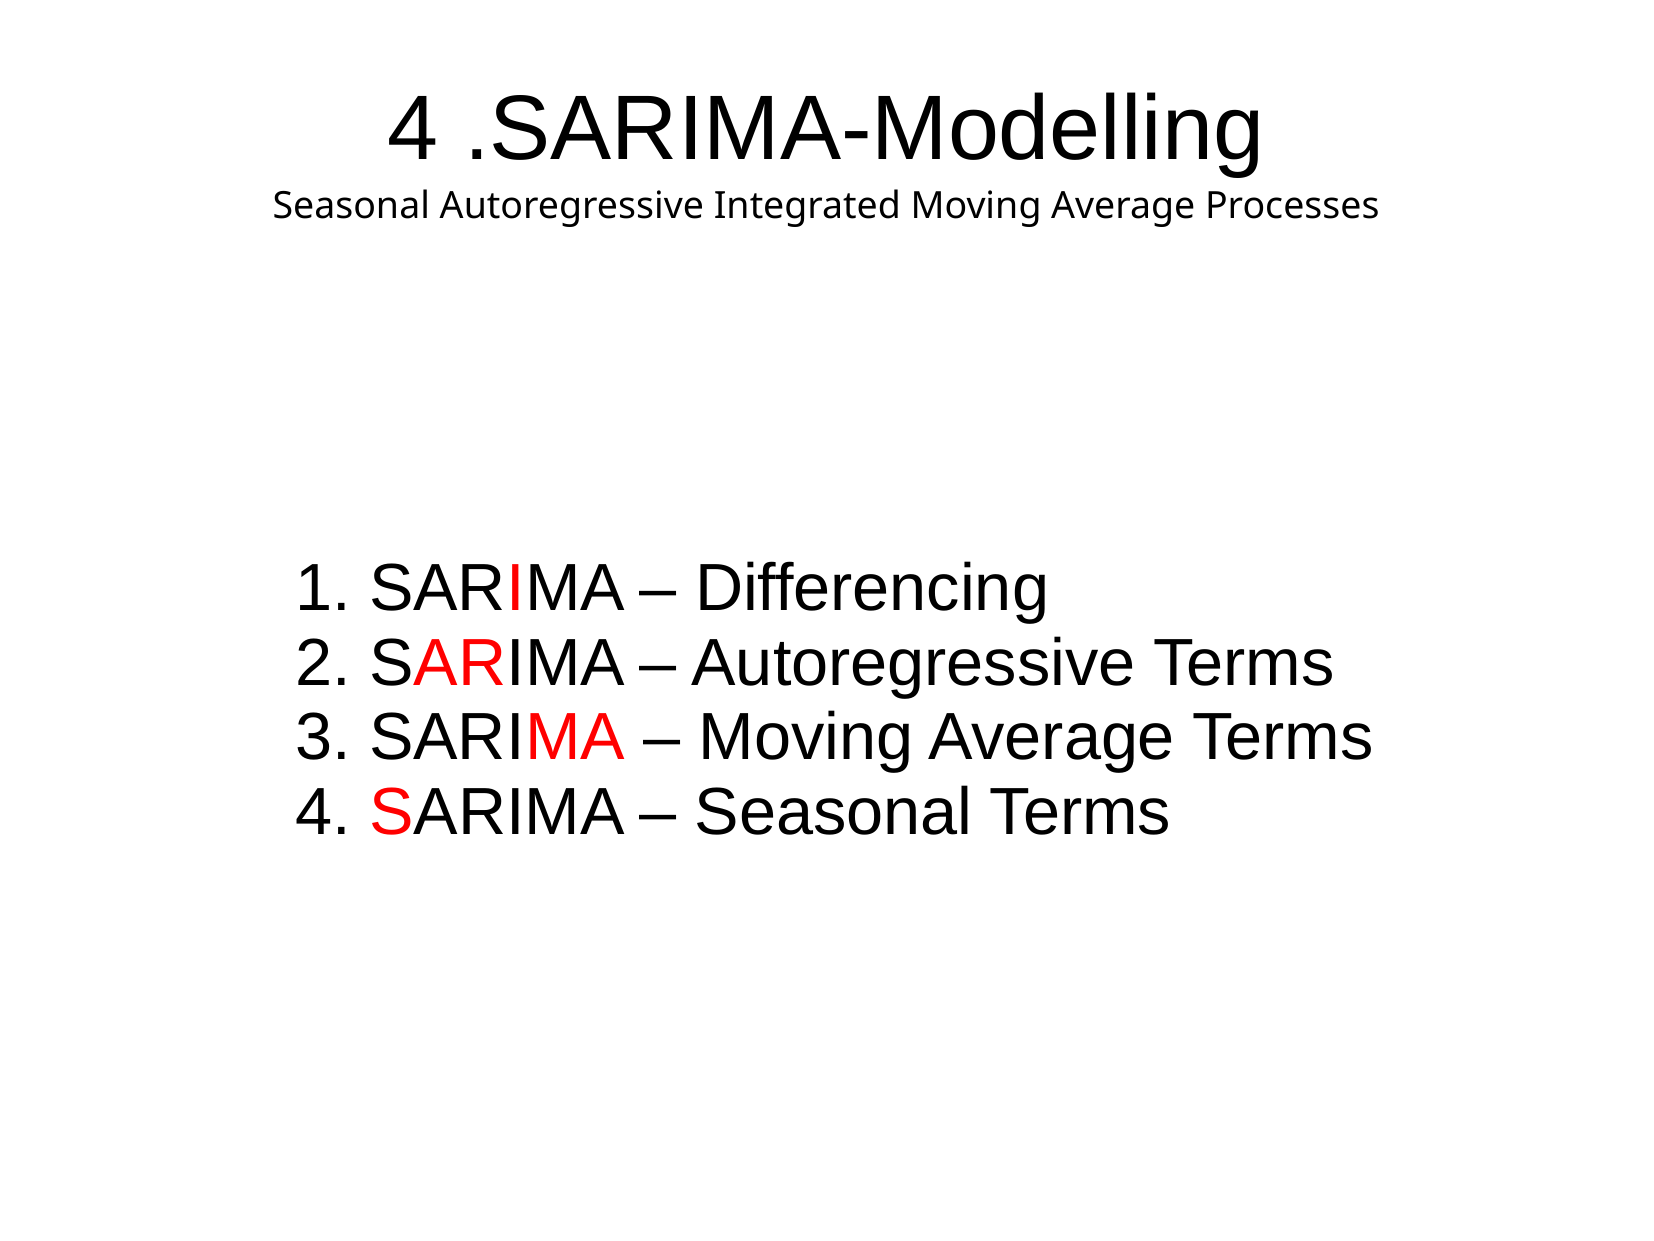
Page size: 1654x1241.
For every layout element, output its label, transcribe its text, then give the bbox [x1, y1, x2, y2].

subtitle 1. SARIMA – Differencing 2. SARIMA – Autoregressive Terms 3. SARIMA – Moving Average Terms 4. SARIMA – Seasonal Terms [295, 297, 1571, 1102]
title 4 .SARIMA-Modelling Seasonal Autoregressive Integrated Moving Average Processes [82, 56, 1571, 250]
